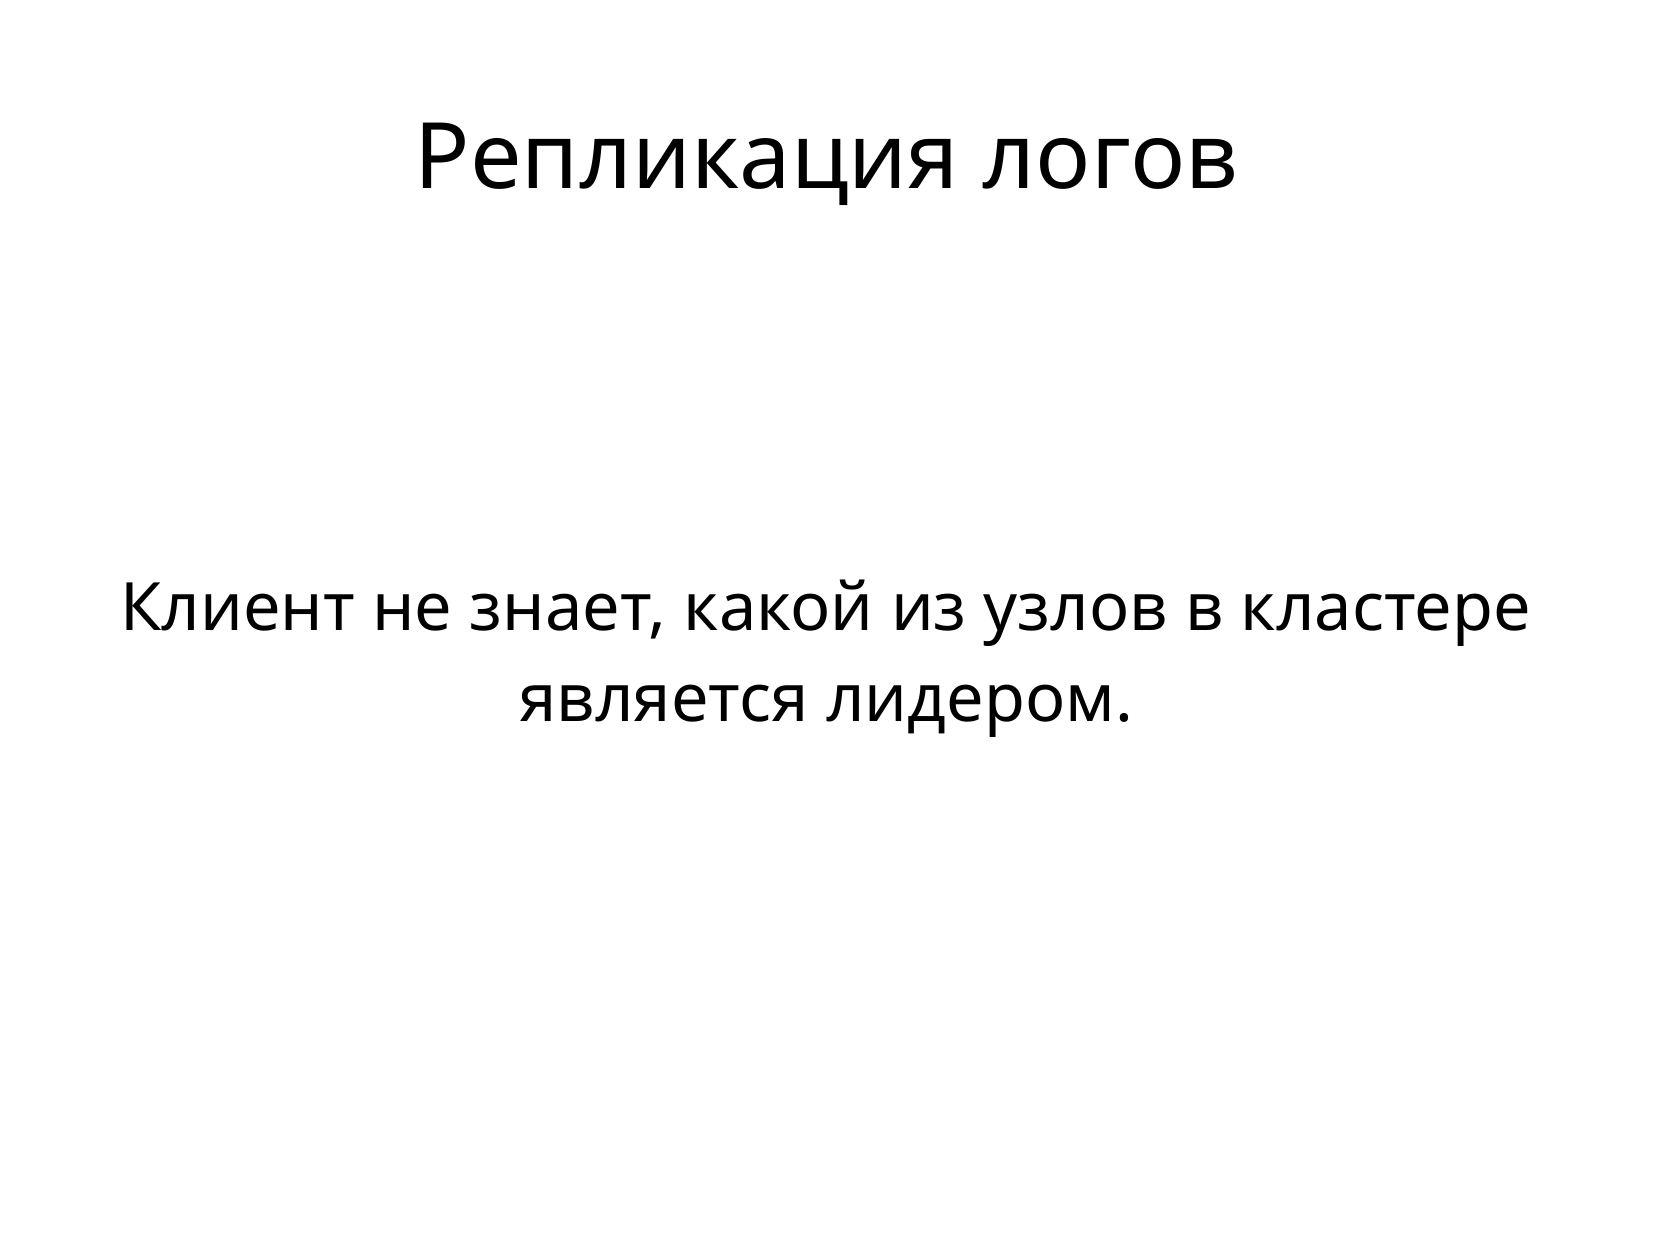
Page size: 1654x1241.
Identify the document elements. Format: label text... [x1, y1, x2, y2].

title Репликация логов [82, 49, 1571, 257]
subtitle Клиент не знает, какой из узлов в кластере является лидером. [82, 290, 1571, 1010]
